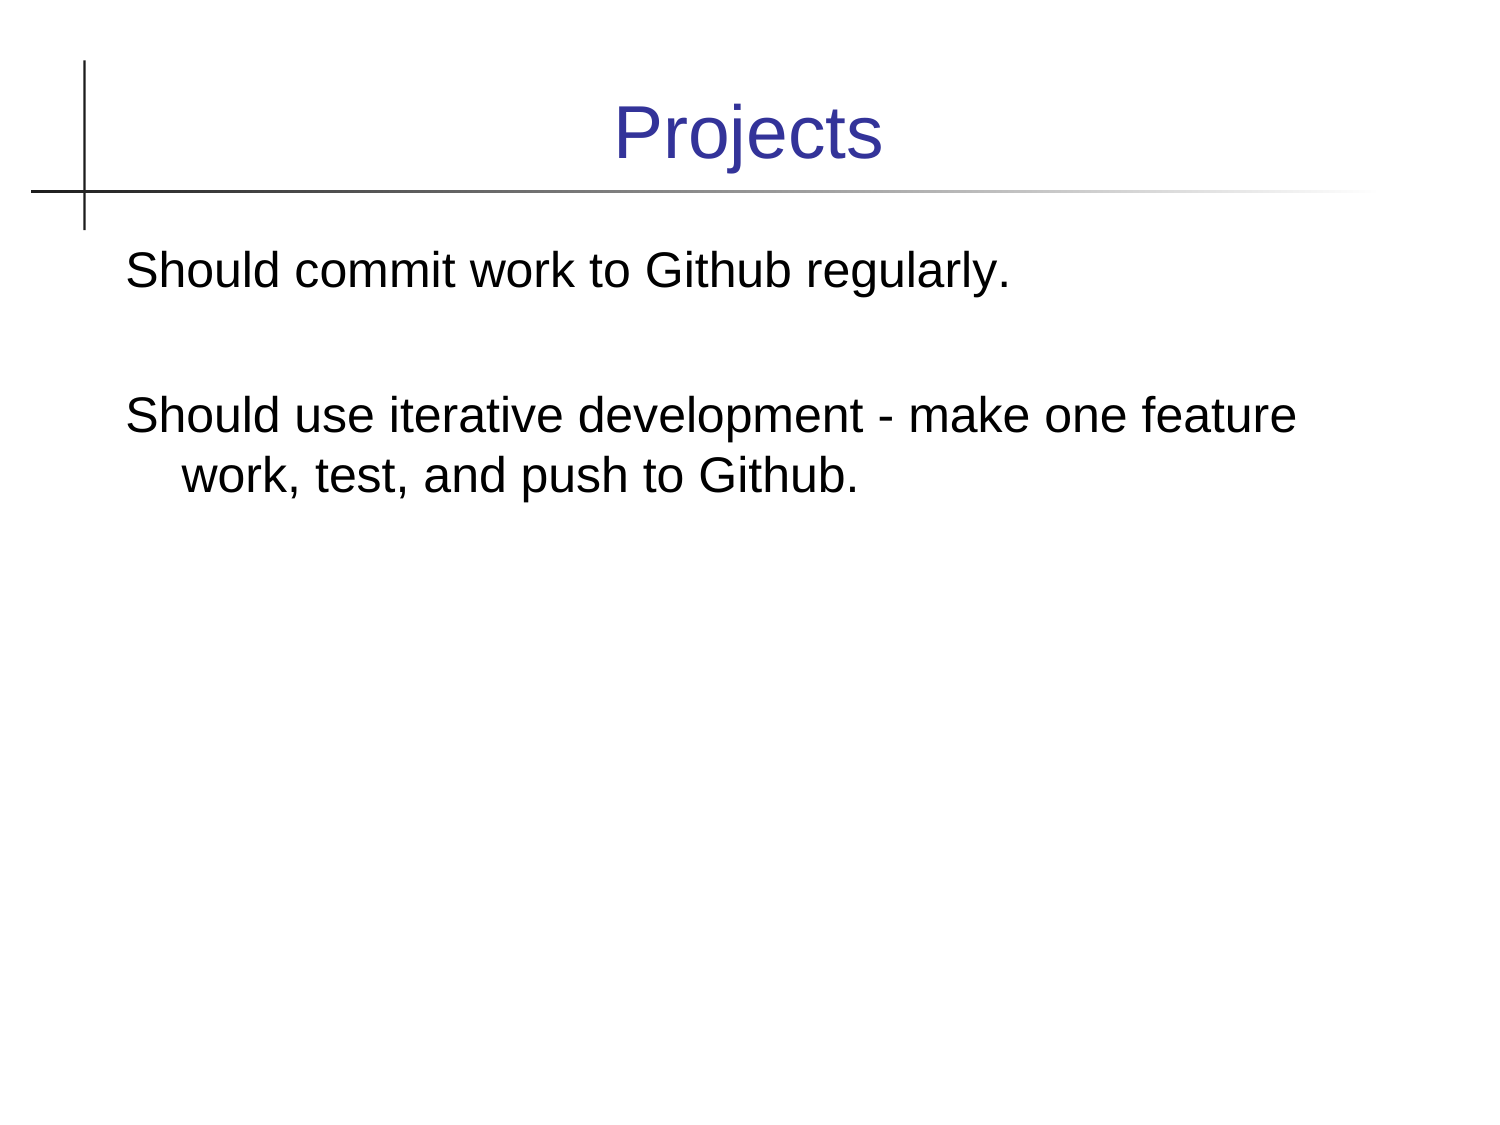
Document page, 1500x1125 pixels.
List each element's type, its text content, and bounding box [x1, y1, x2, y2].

list Should commit work to Github regularly. Should use iterative development - make one feature work, test, and push to Github. [110, 229, 1408, 960]
title Projects [100, 42, 1397, 182]
